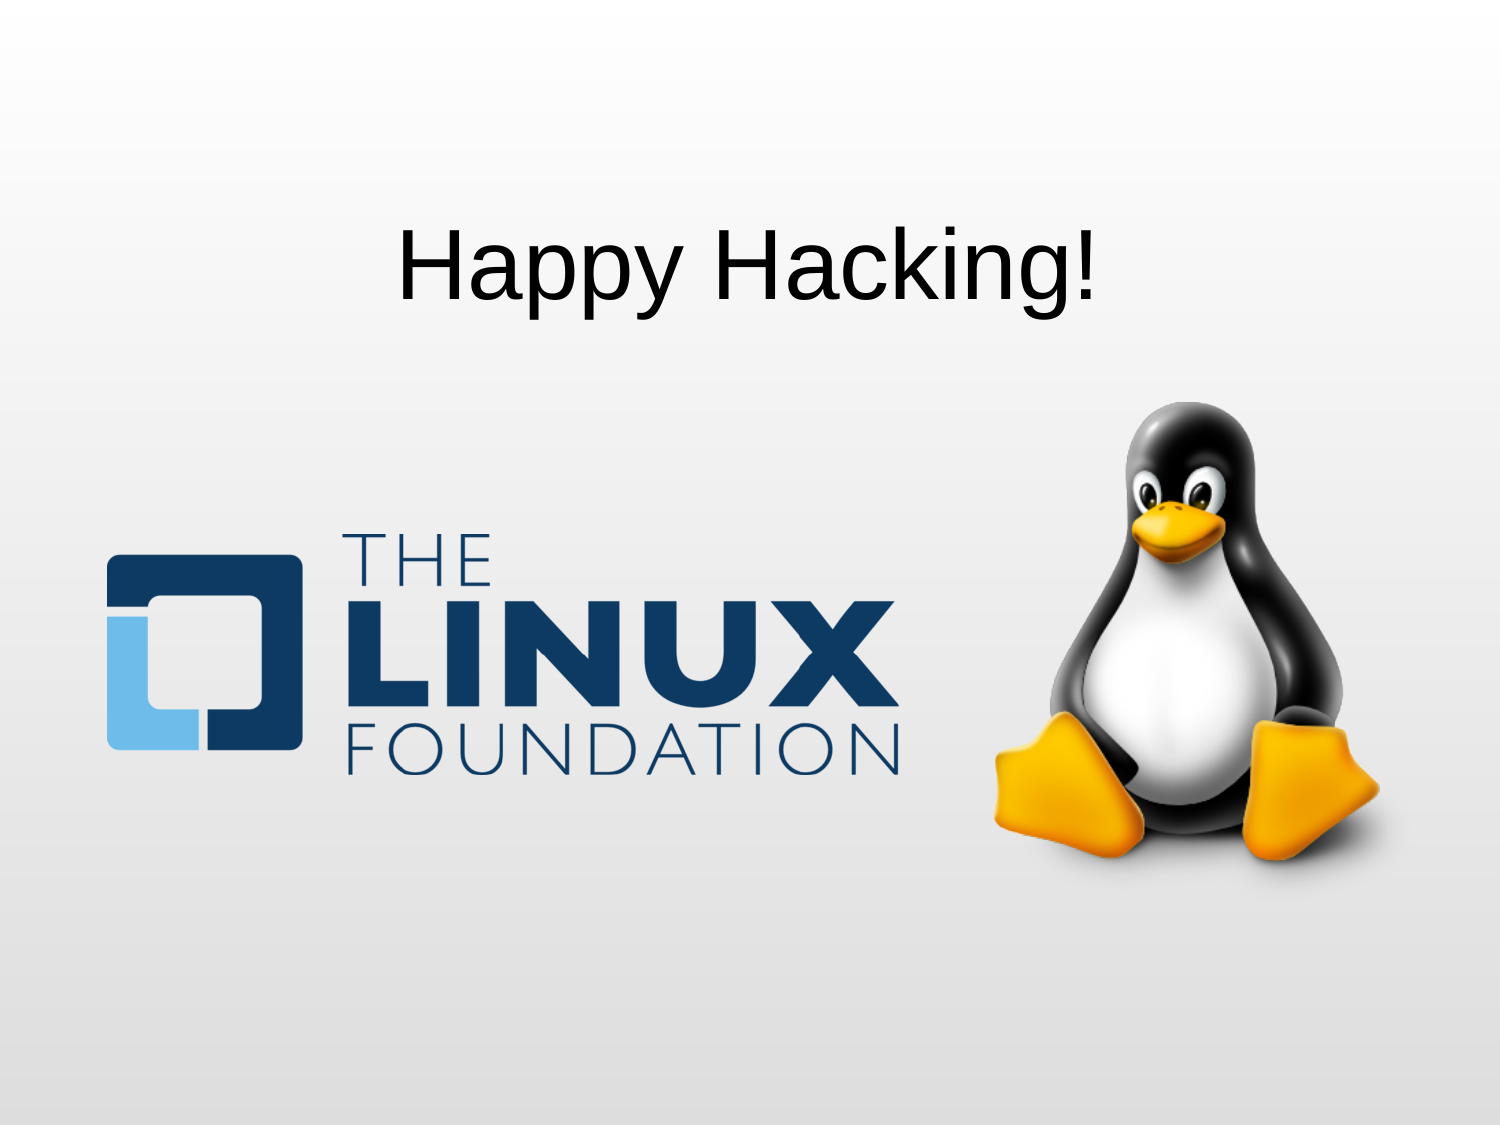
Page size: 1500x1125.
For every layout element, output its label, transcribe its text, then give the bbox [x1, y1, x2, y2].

picture [107, 534, 899, 775]
text_box Happy Hacking! [380, 192, 1116, 327]
picture [958, 402, 1415, 907]
